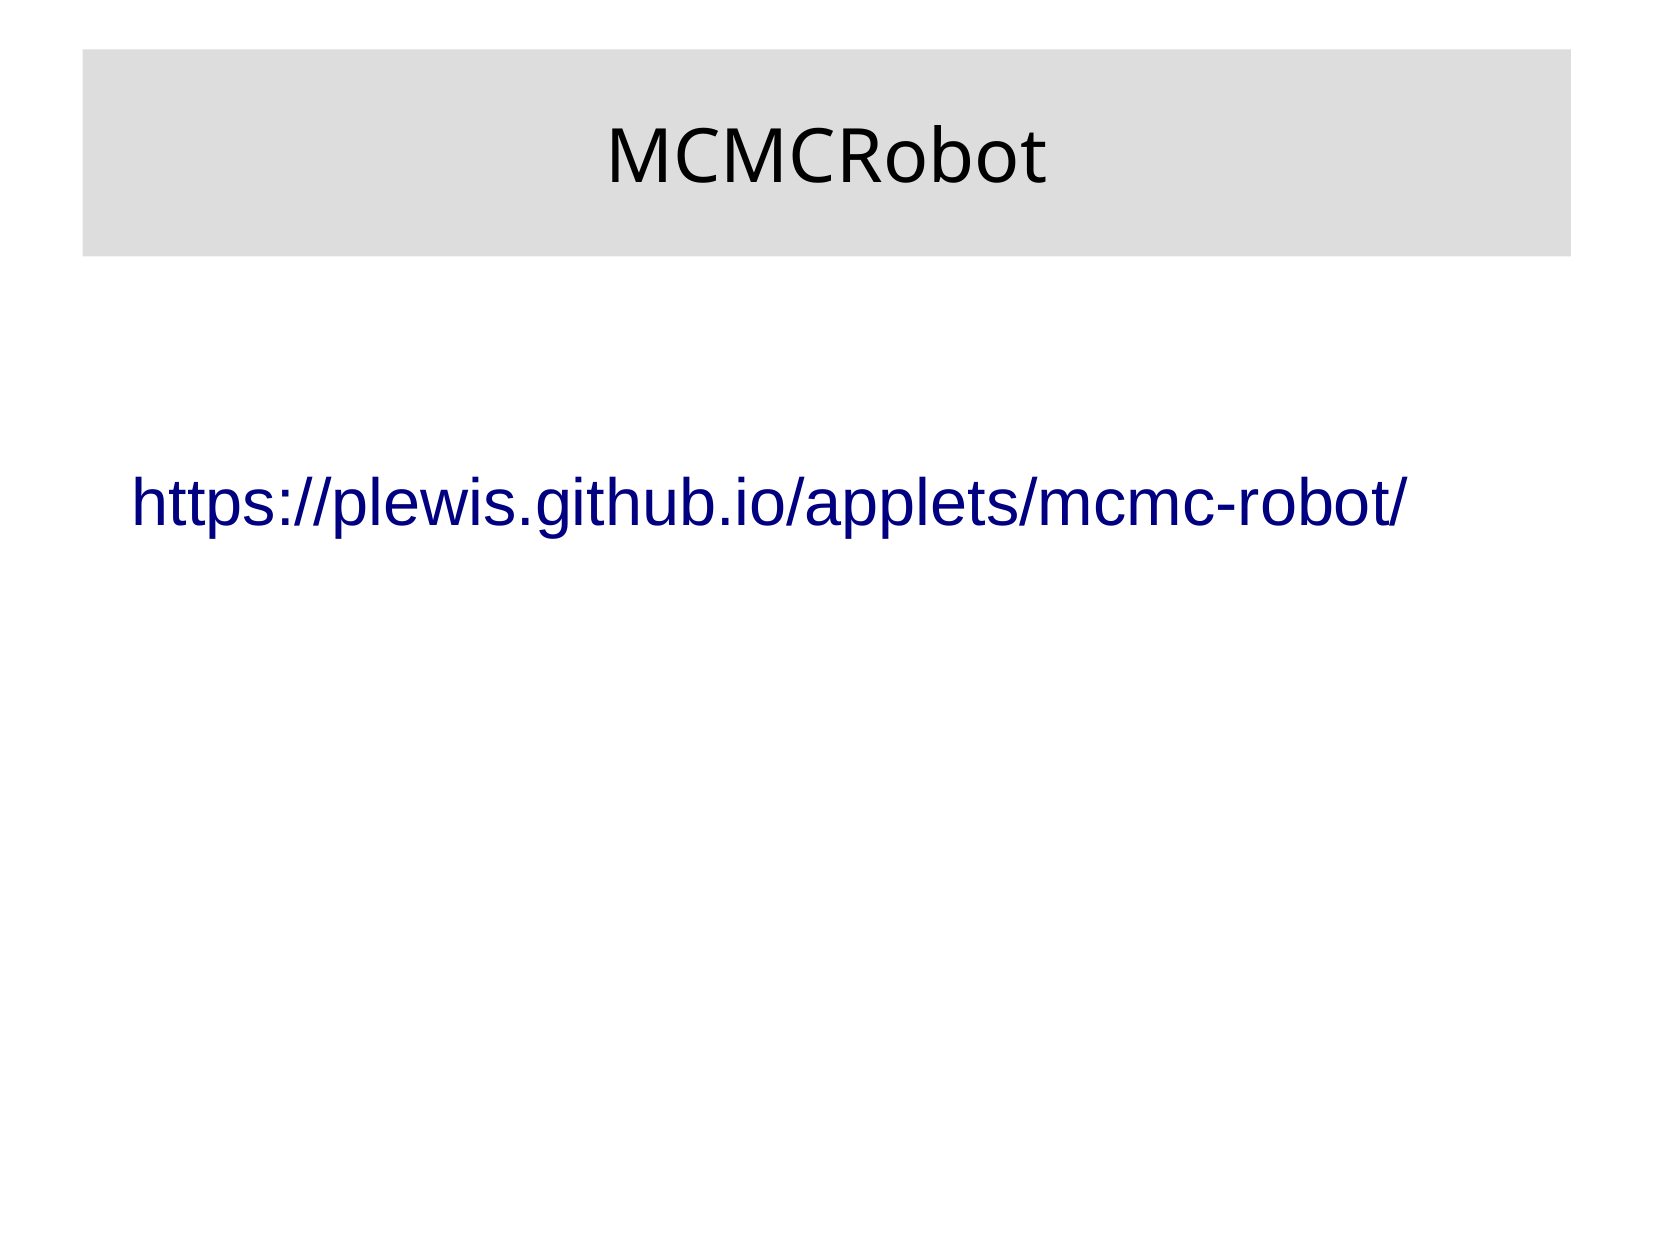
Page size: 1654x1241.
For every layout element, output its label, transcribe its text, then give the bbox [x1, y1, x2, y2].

list https://plewis.github.io/applets/mcmc-robot/ [131, 465, 1456, 586]
title MCMCRobot [82, 49, 1571, 257]
